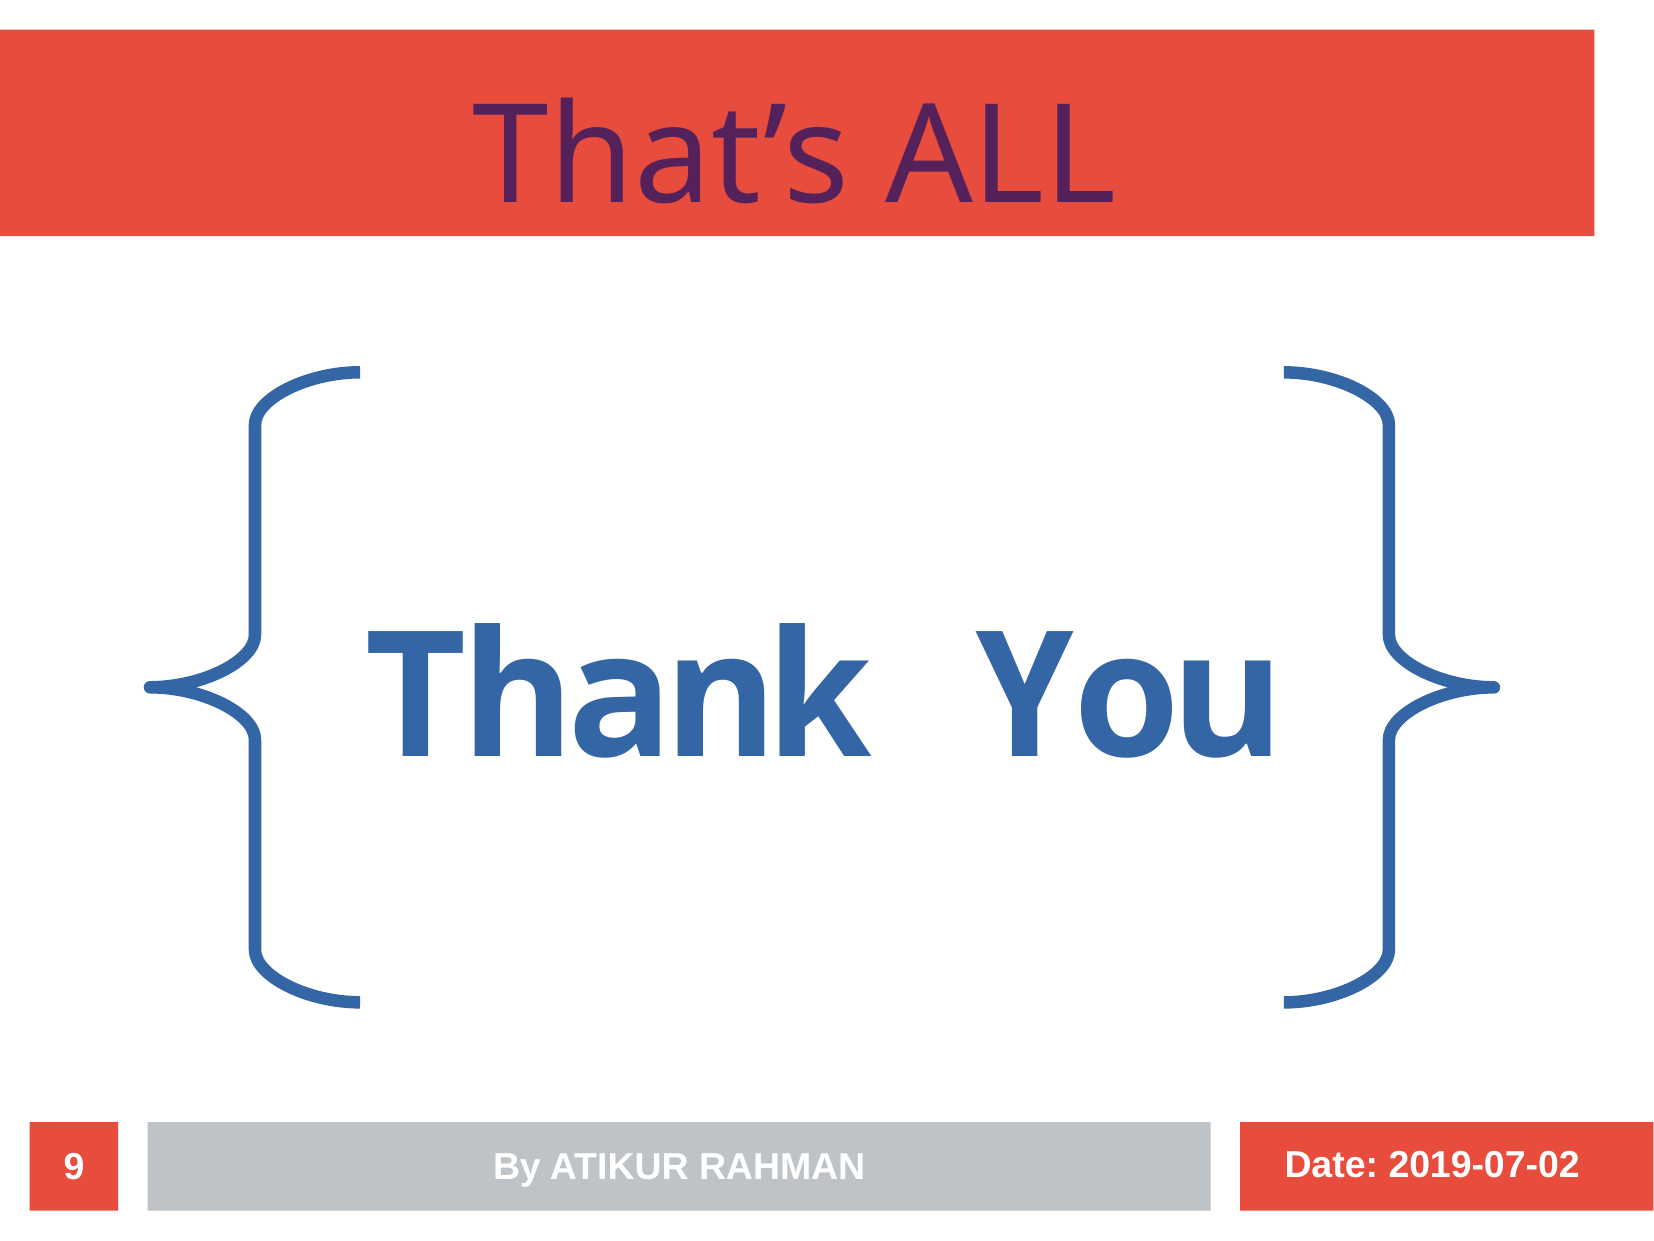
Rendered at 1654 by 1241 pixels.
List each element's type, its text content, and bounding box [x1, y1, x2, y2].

text_box That’s ALL [15, 48, 1576, 219]
text_box Thank You [327, 562, 1318, 787]
